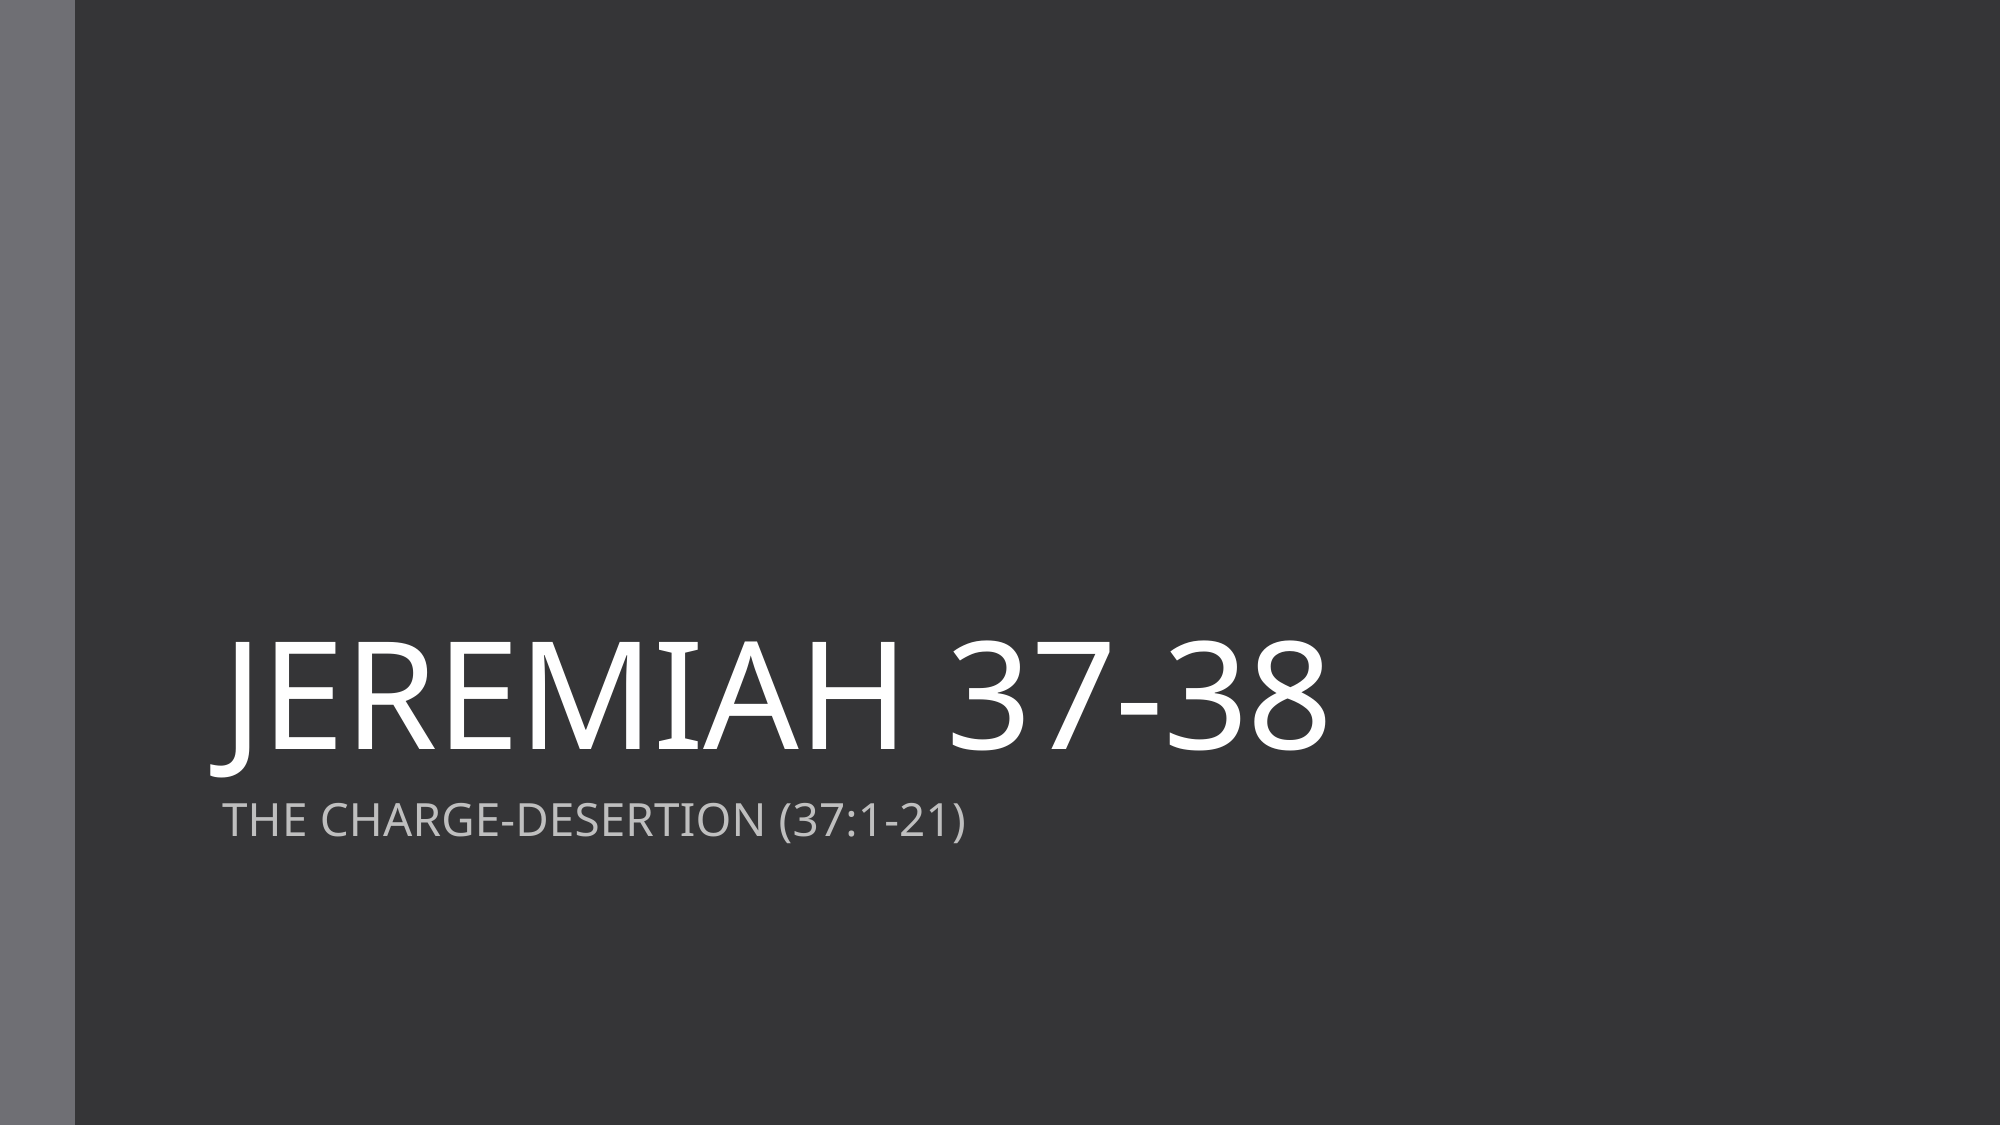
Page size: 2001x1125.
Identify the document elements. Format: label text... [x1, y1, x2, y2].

subtitle THE CHARGE-DESERTION (37:1-21) [206, 787, 1752, 1066]
title JEREMIAH 37-38 [206, 124, 1752, 787]
